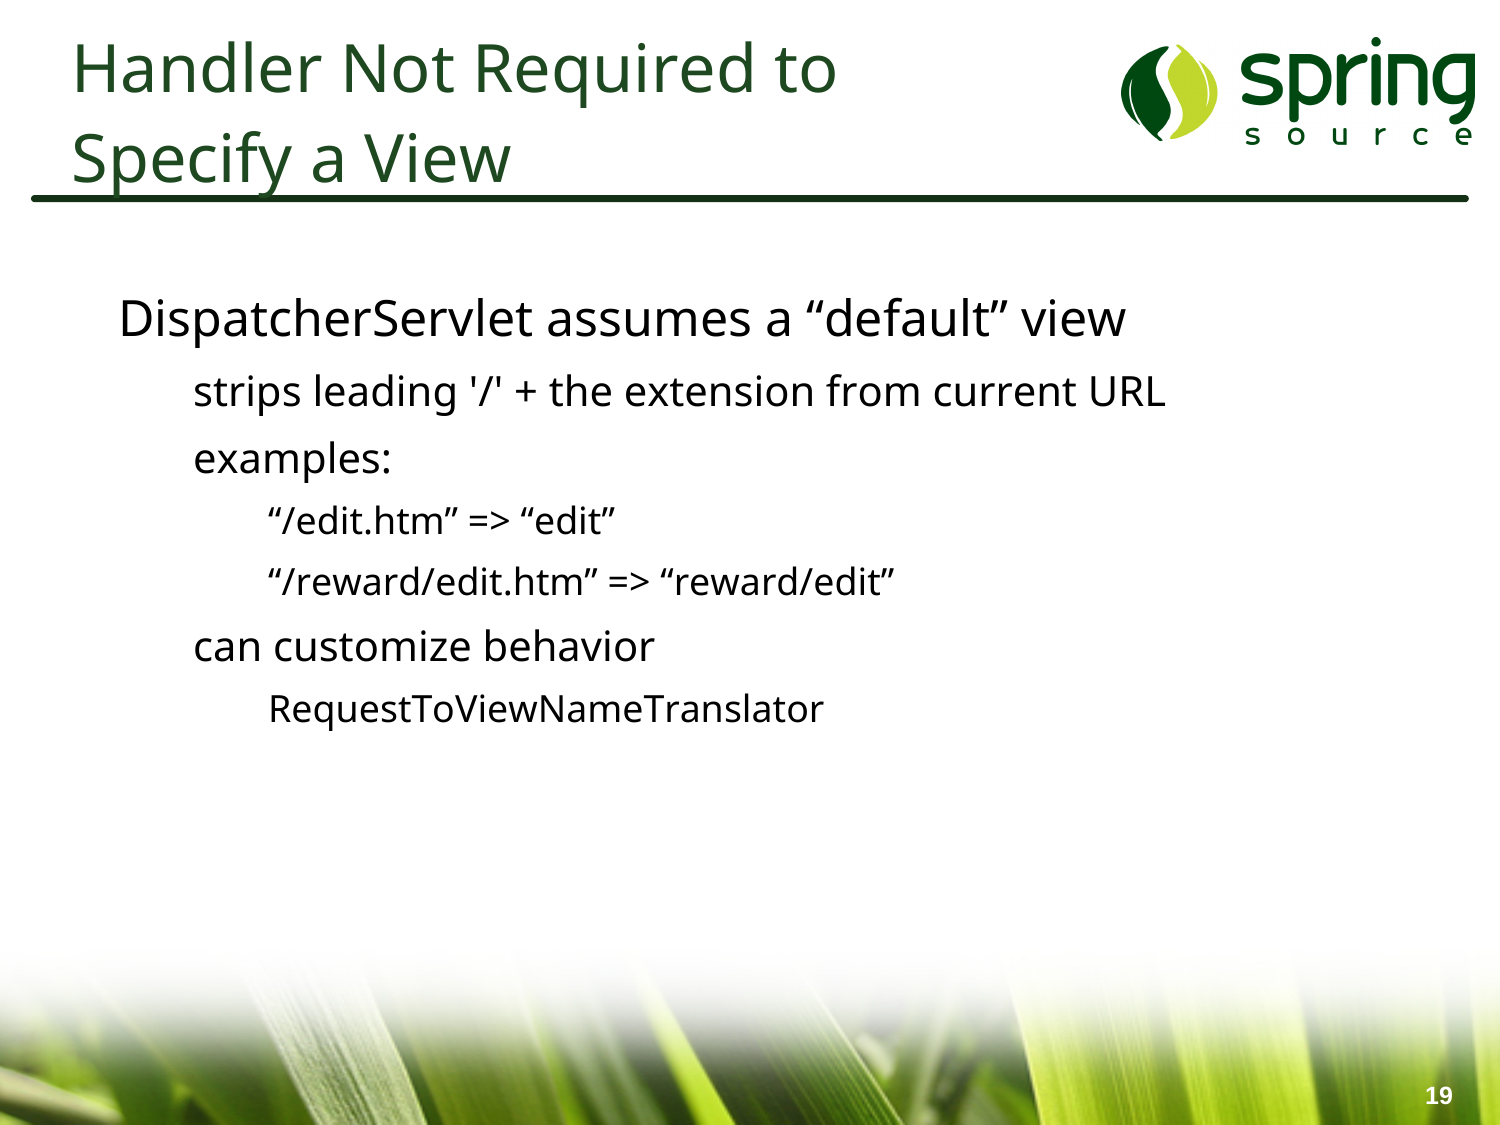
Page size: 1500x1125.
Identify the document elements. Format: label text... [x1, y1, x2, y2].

picture [0, 944, 1500, 1125]
picture [1121, 37, 1475, 145]
title Handler Not Required to Specify a View [56, 13, 1089, 191]
list DispatcherServlet assumes a “default” view strips leading '/' + the extension from current URL examples: “/edit.htm” => “edit” “/reward/edit.htm” => “reward/edit” can customize behavior RequestToViewNameTranslator [103, 275, 1394, 938]
